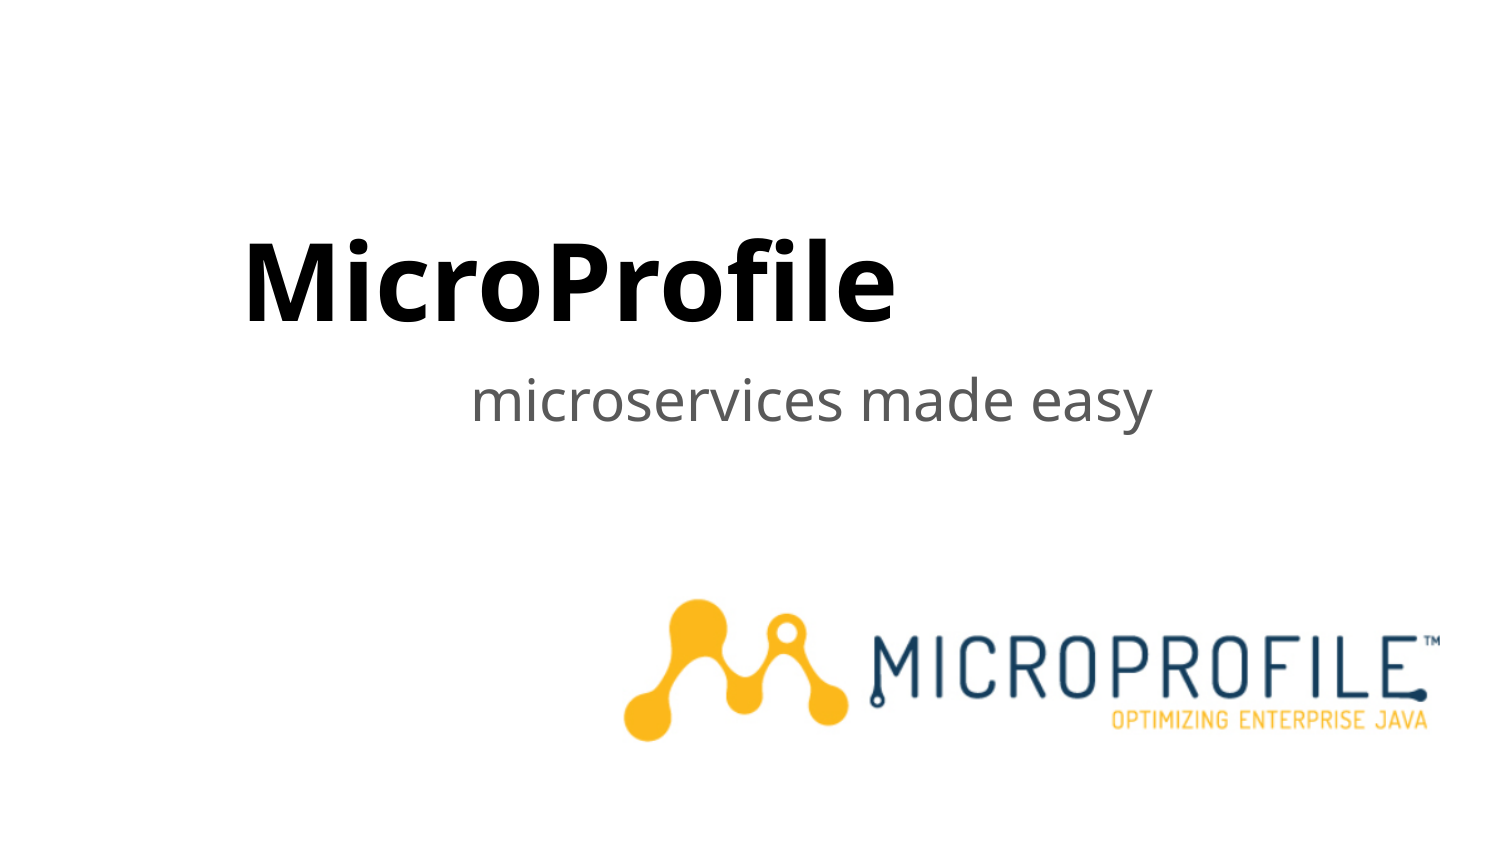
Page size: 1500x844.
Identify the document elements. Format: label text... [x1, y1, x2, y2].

picture [605, 536, 1500, 844]
subtitle microservices made easy [112, 347, 1500, 478]
title MicroProfile [0, 21, 1269, 359]
